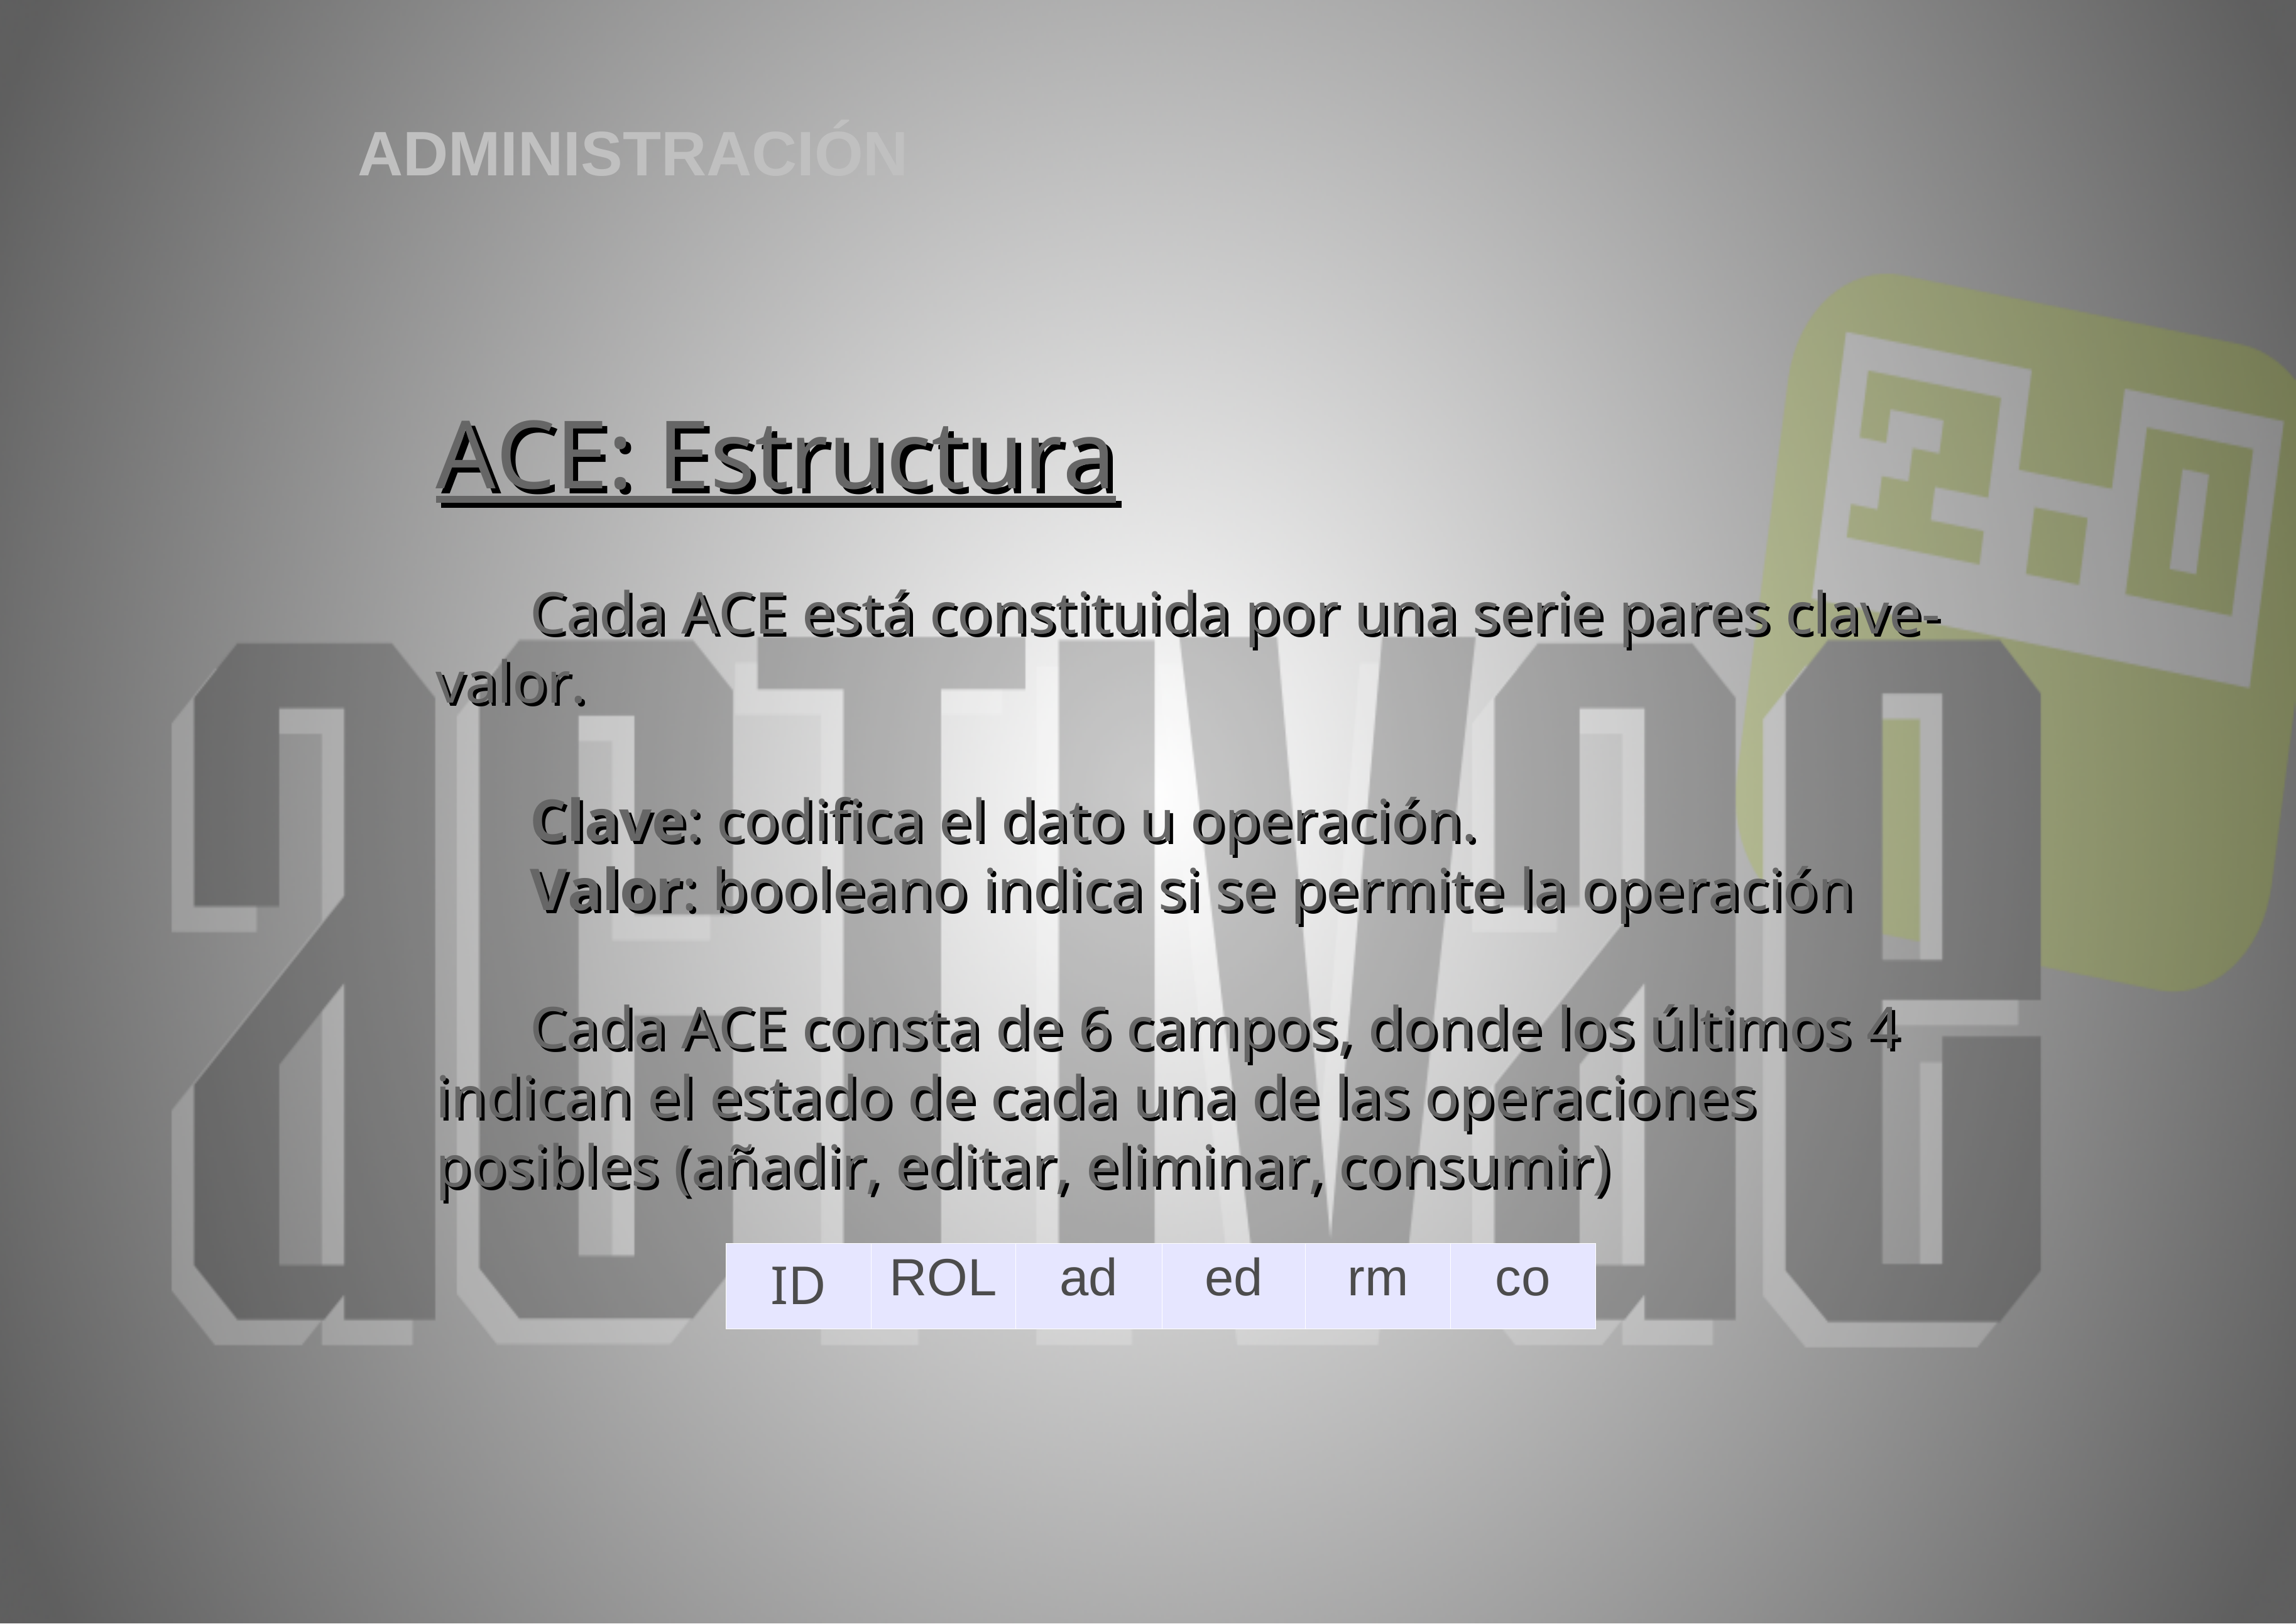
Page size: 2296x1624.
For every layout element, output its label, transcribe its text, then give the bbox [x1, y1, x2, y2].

text_box ADMINISTRACIÓN [215, 112, 910, 189]
table_header rm [1306, 1244, 1450, 1329]
table_header ad [1016, 1244, 1162, 1329]
table_header ed [1162, 1244, 1305, 1329]
picture [0, 0, 2296, 1623]
text_box ACE: Estructura Cada ACE está constituida por una serie pares clave-valor. Clave: codifica el dato u operación. Valor: booleano indica si se permite la operación Cada ACE consta de 6 campos, donde los últimos 4 indican el estado de cada una de las operaciones posibles (añadir, editar, eliminar, consumir) [427, 390, 2004, 1281]
table_header ROL [872, 1244, 1015, 1329]
table_header co [1451, 1244, 1595, 1329]
table_header ID [726, 1244, 871, 1329]
